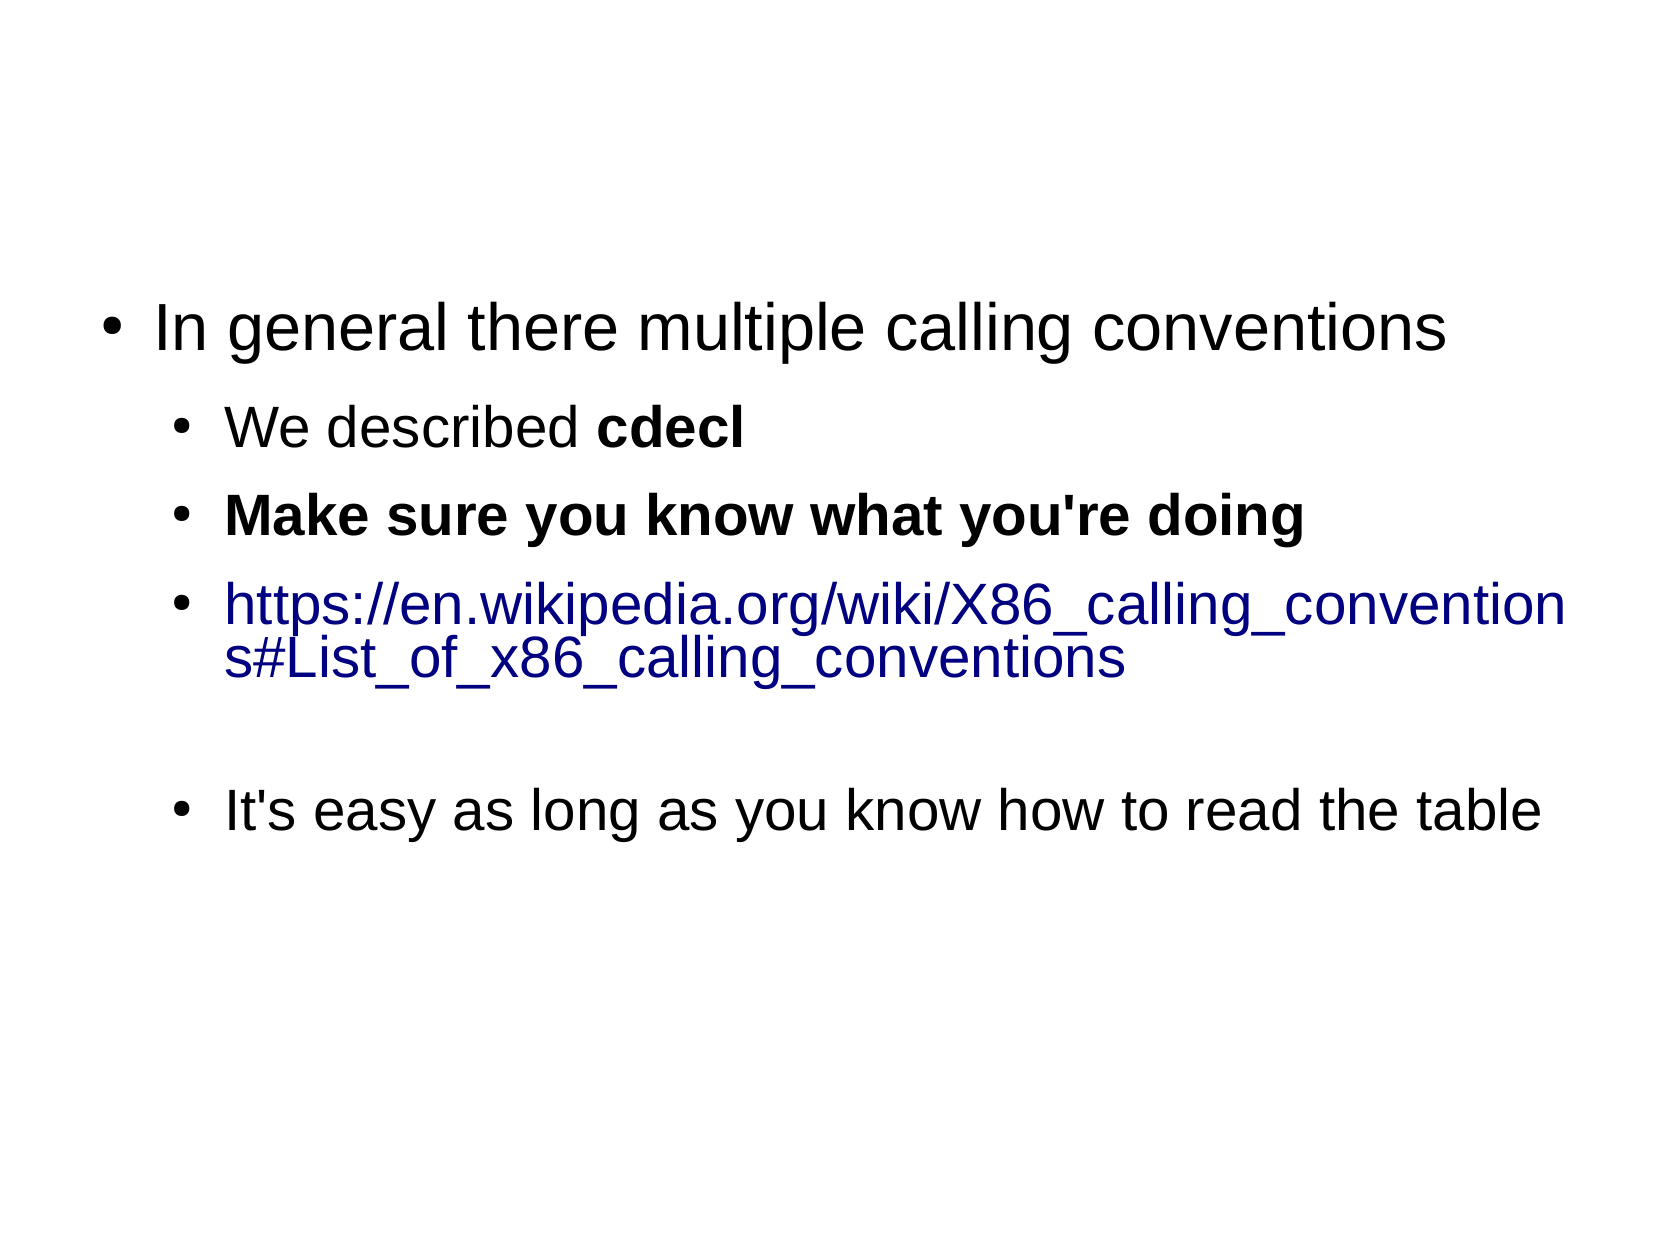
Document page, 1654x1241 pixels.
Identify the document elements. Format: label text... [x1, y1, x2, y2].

list In general there multiple calling conventions We described cdecl Make sure you know what you're doing https://en.wikipedia.org/wiki/X86_calling_conventions#List_of_x86_calling_conventions It's easy as long as you know how to read the table [82, 290, 1571, 1010]
